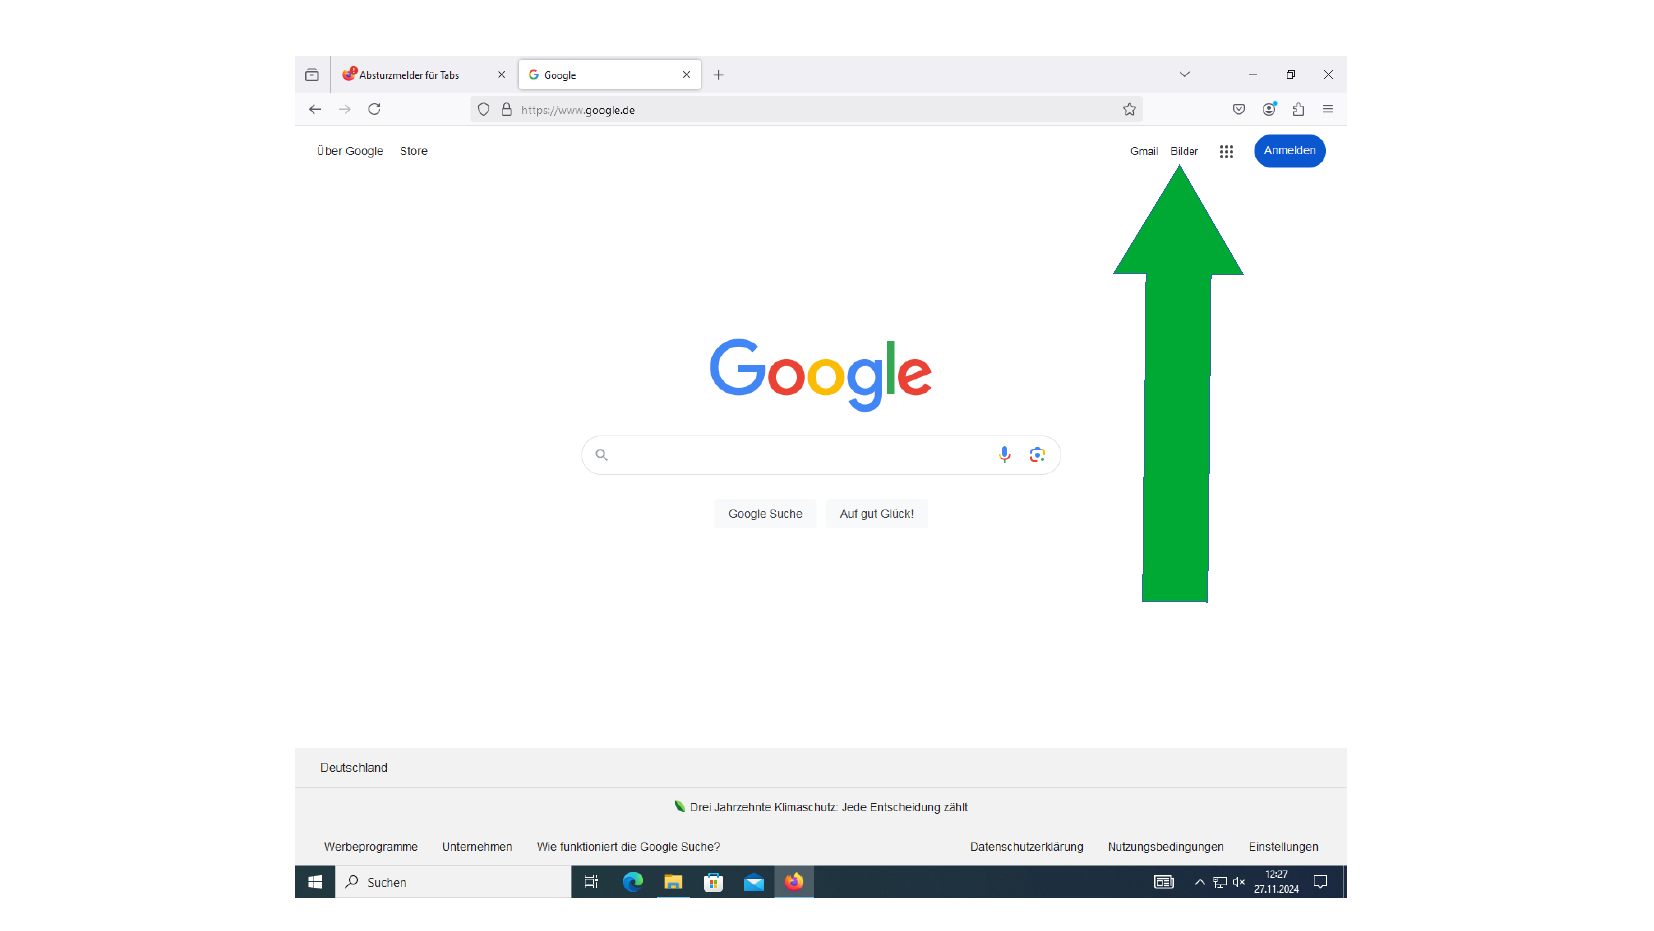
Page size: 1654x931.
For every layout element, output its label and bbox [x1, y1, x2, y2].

text_box [1113, 164, 1244, 603]
picture [295, 56, 1347, 898]
